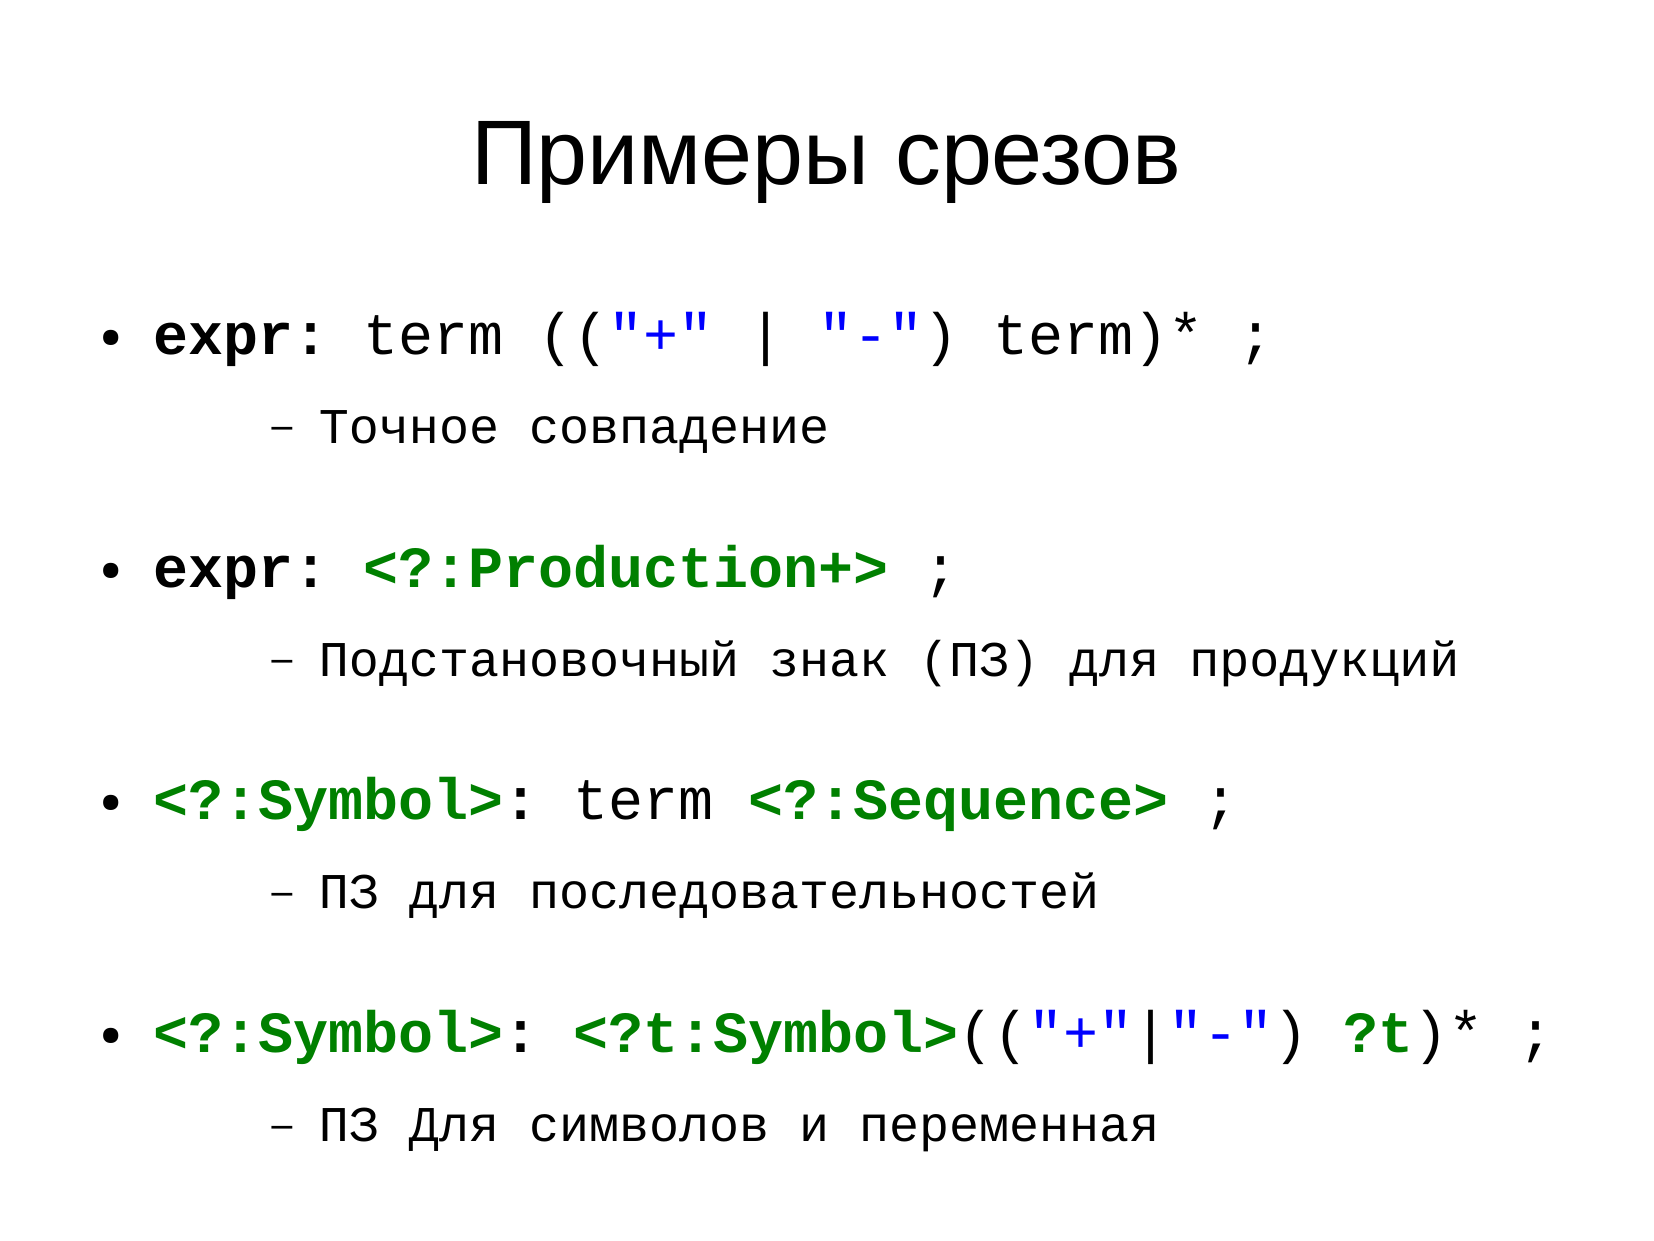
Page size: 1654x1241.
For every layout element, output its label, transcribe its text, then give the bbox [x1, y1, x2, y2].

list expr: term (("+" | "-") term)* ; Точное совпадение expr: <?:Production+> ; Подстановочный знак (ПЗ) для продукций <?:Symbol>: term <?:Sequence> ; ПЗ для последовательностей <?:Symbol>: <?t:Symbol>(("+"|"-") ?t)* ; ПЗ Для символов и переменная [82, 306, 1571, 1157]
title Примеры срезов [82, 49, 1571, 257]
